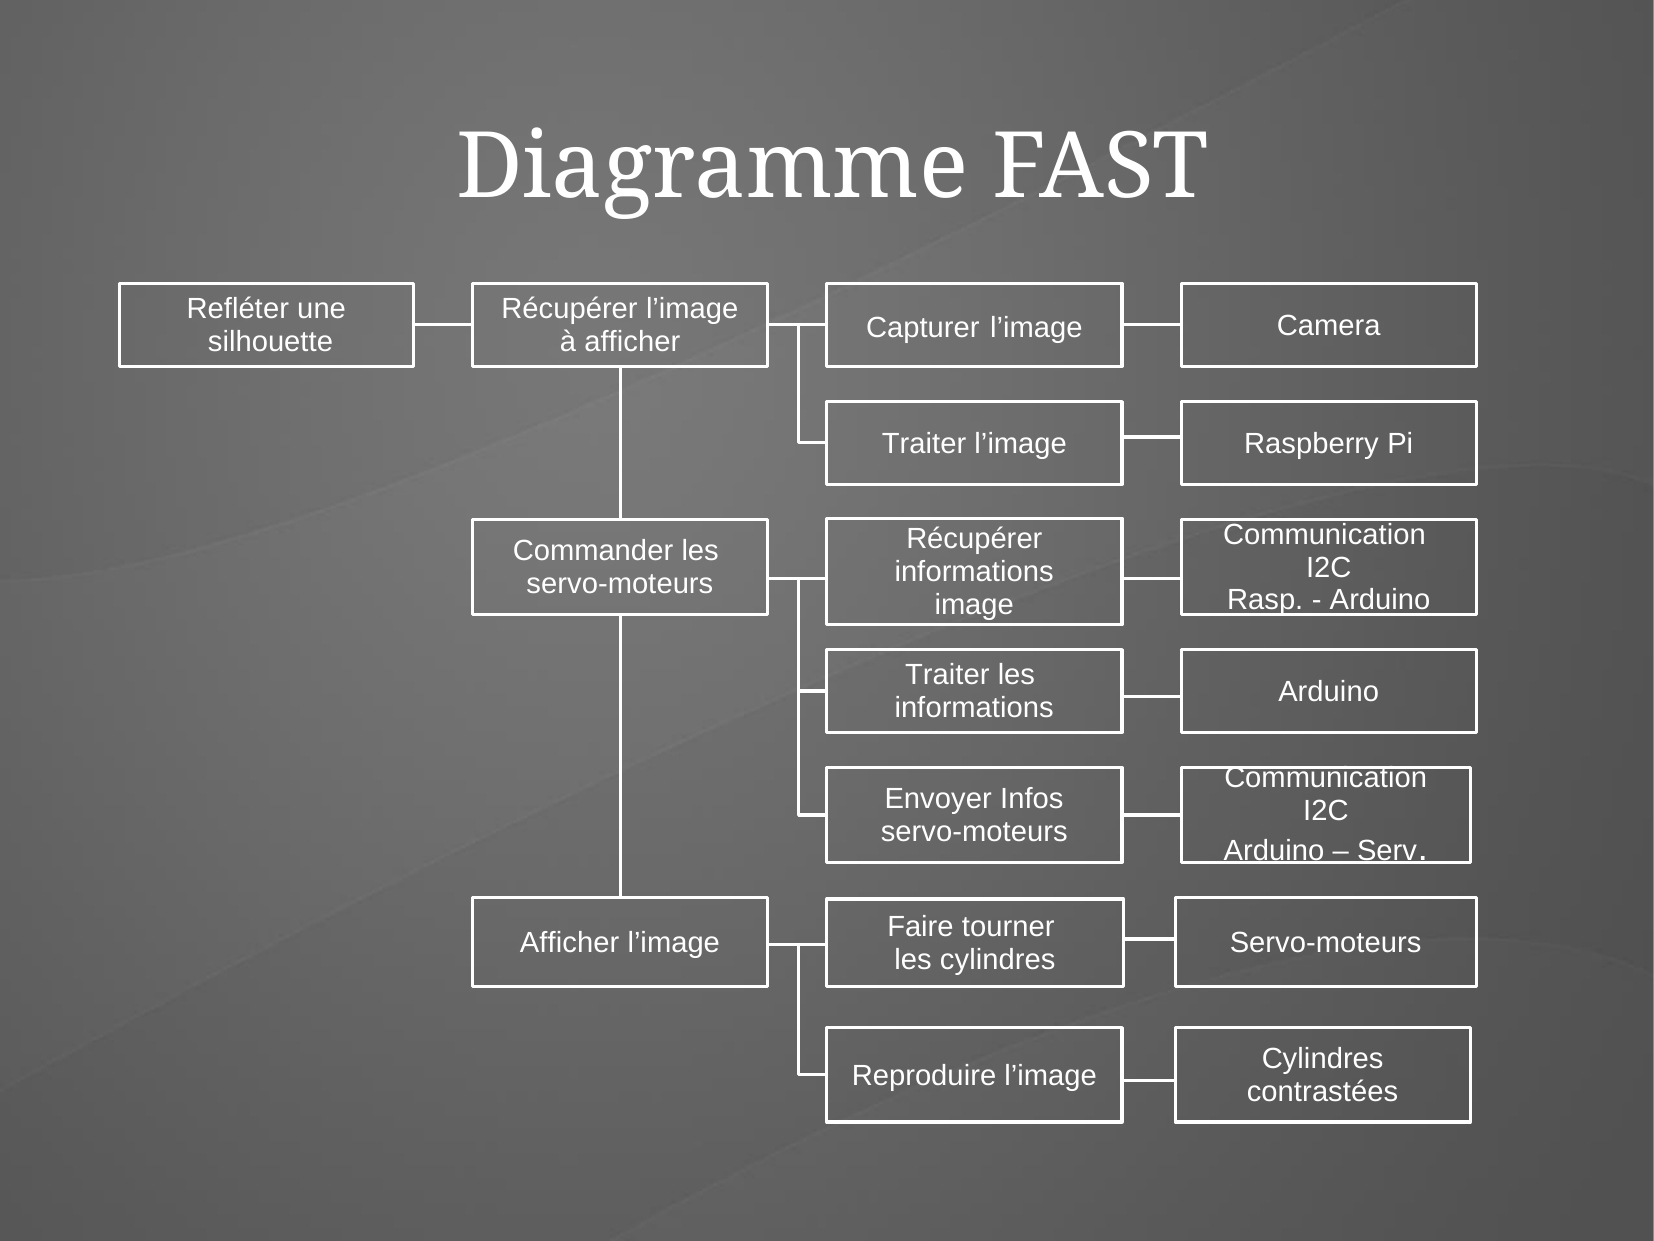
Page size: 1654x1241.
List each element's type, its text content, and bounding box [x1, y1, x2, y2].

text_box Cylindres contrastées [1175, 1027, 1471, 1123]
text_box Arduino [1181, 649, 1477, 733]
text_box Communication I2C Rasp. - Arduino [1181, 519, 1477, 615]
text_box Traiter l’image [826, 401, 1123, 485]
text_box Récupérer l’image à afficher [472, 283, 768, 367]
text_box Servo-moteurs [1175, 897, 1477, 987]
picture [0, 0, 1654, 1241]
text_box Raspberry Pi [1181, 401, 1477, 485]
text_box Traiter les informations [826, 649, 1123, 733]
text_box Commander les servo-moteurs [472, 519, 768, 615]
title Diagramme FAST [88, 58, 1577, 266]
text_box Communication I2C Arduino – Serv. [1181, 767, 1471, 863]
text_box Refléter une silhouette [119, 283, 414, 367]
text_box Capturer l’image [826, 283, 1123, 367]
text_box Envoyer Infos servo-moteurs [826, 767, 1123, 863]
text_box Camera [1181, 283, 1477, 367]
text_box Récupérer informations image [826, 518, 1123, 625]
text_box Reproduire l’image [826, 1027, 1123, 1123]
text_box Afficher l’image [472, 897, 768, 987]
text_box Faire tourner les cylindres [826, 899, 1124, 987]
